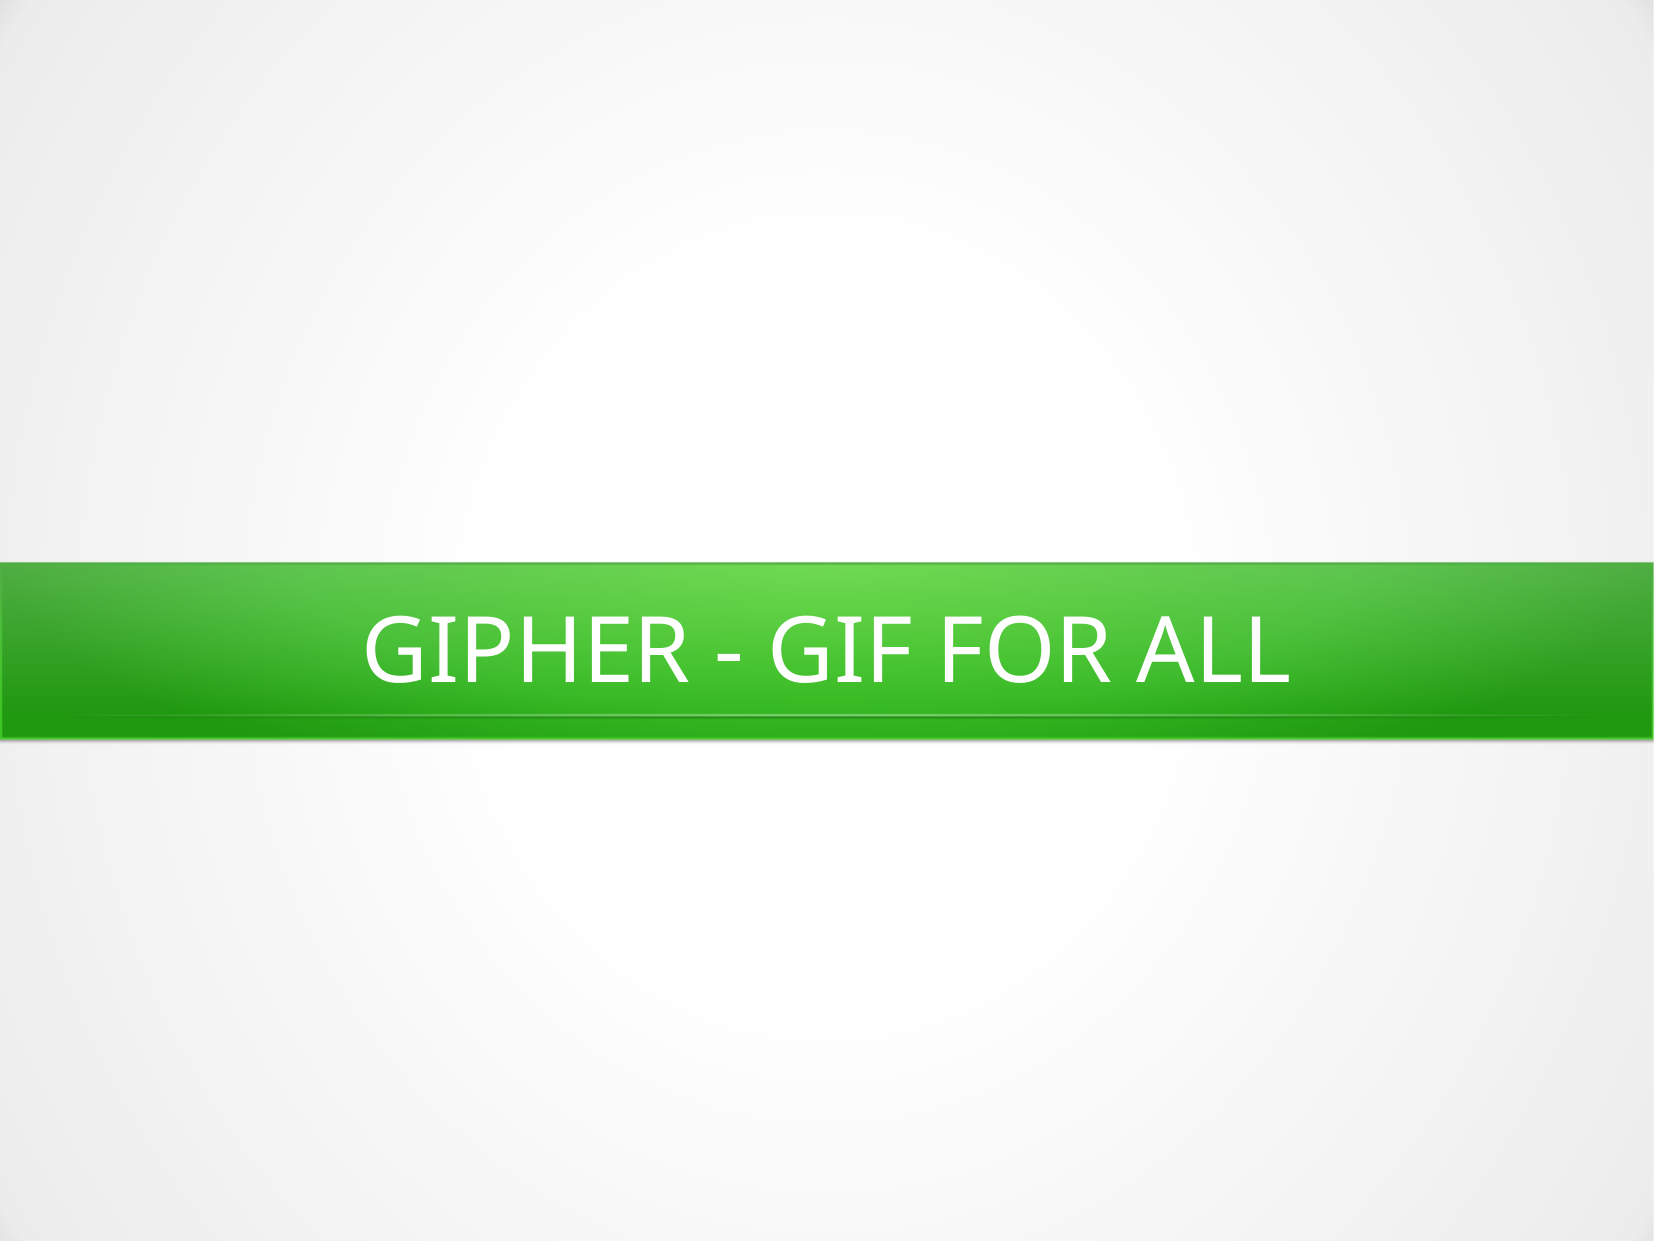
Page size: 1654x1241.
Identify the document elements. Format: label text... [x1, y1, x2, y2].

title GIPHER - GIF FOR ALL [82, 578, 1571, 715]
picture [0, 0, 1654, 1241]
